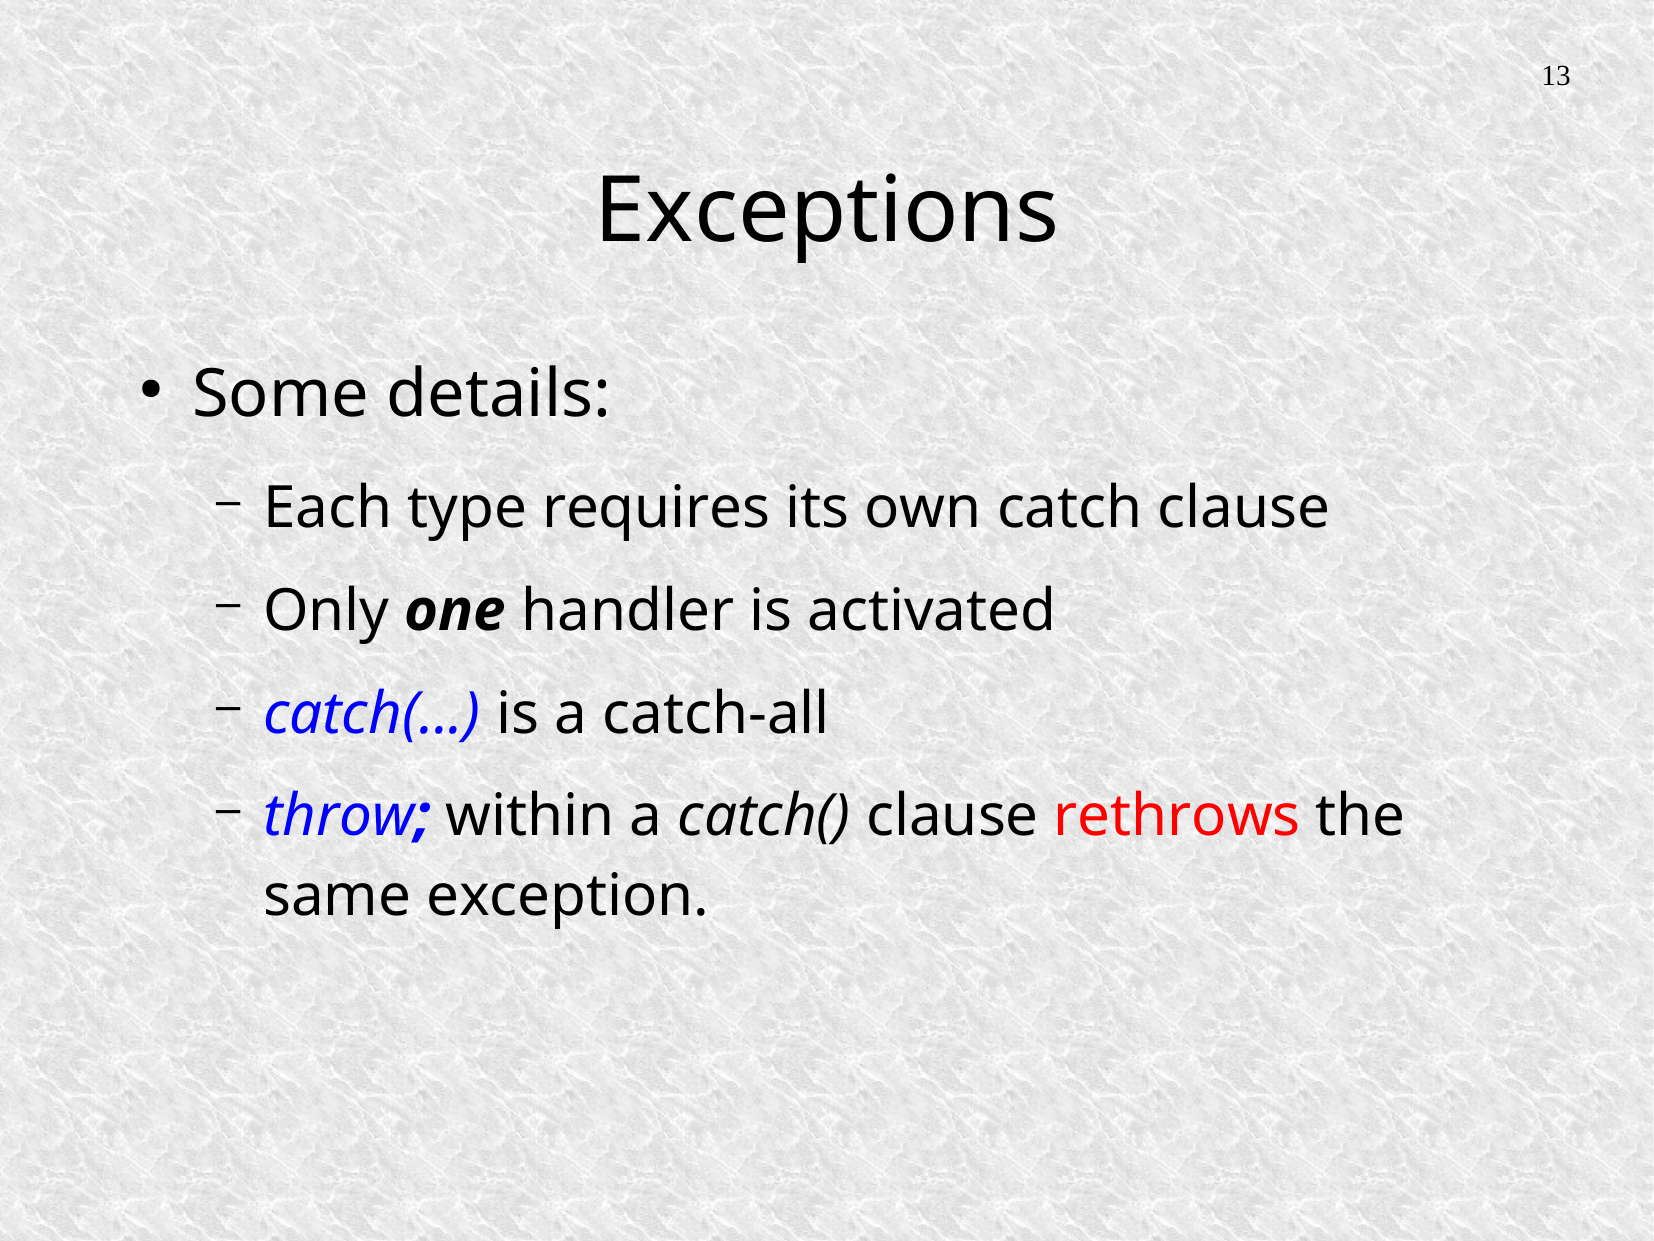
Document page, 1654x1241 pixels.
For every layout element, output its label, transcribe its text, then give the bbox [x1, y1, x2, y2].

picture [0, 0, 1654, 1241]
list Some details: Each type requires its own catch clause Only one handler is activated catch(...) is a catch-all throw; within a catch() clause rethrows the same exception. [121, 344, 1534, 1127]
title Exceptions [121, 102, 1534, 311]
